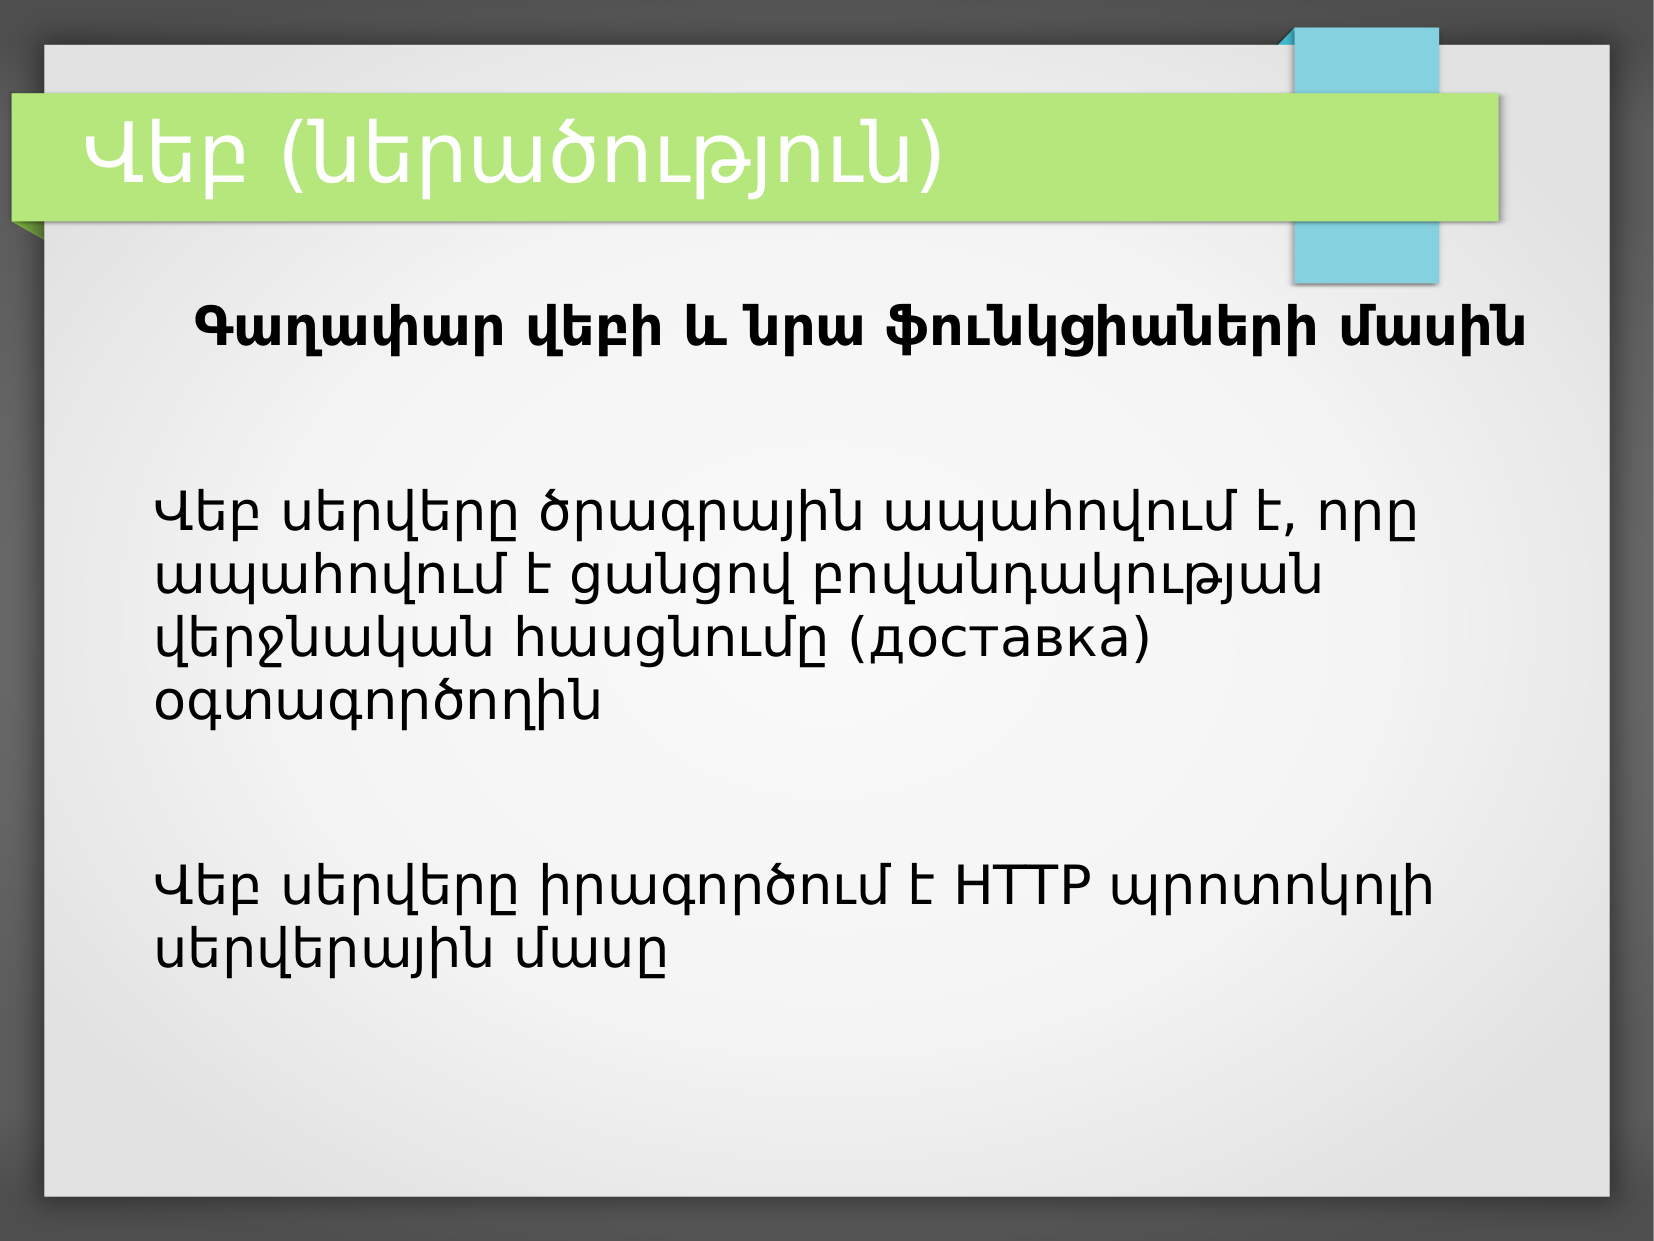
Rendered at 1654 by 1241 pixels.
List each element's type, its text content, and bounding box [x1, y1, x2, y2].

title Վեբ (ներածություն) [82, 94, 1264, 213]
list Գաղափար վեբի և նրա ֆունկցիաների մասին Վեբ սերվերը ծրագրային ապահովում է, որը ապահովում է ցանցով բովանդակության վերջնական հասցնումը (доставка) օգտագործողին Վեբ սերվերը իրագործում է HTTP պրոտոկոլի սերվերային մասը [82, 295, 1571, 1015]
picture [0, 0, 1654, 1241]
